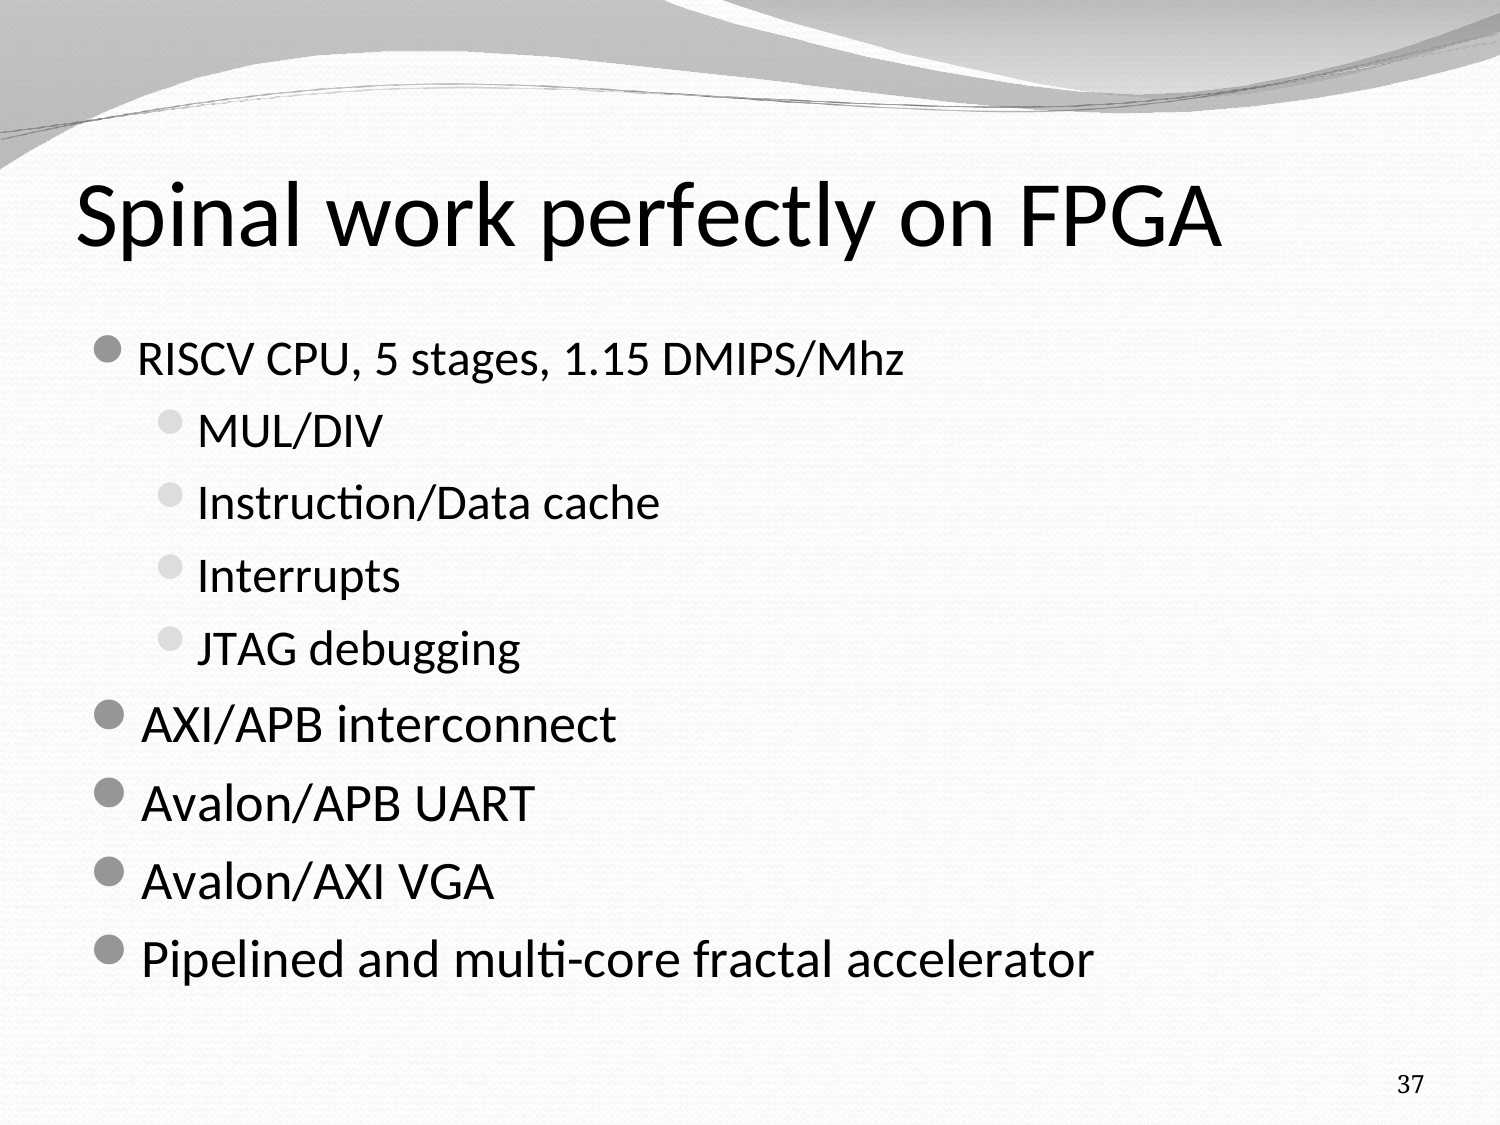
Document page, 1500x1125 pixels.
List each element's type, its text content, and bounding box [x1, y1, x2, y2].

picture [0, 0, 1500, 1125]
list RISCV CPU, 5 stages, 1.15 DMIPS/Mhz MUL/DIV Instruction/Data cache Interrupts JTAG debugging AXI/APB interconnect Avalon/APB UART Avalon/AXI VGA Pipelined and multi-core fractal accelerator [75, 317, 1426, 1038]
text_box <numéro> [1299, 1042, 1426, 1103]
title Spinal work perfectly on FPGA [75, 78, 1426, 266]
